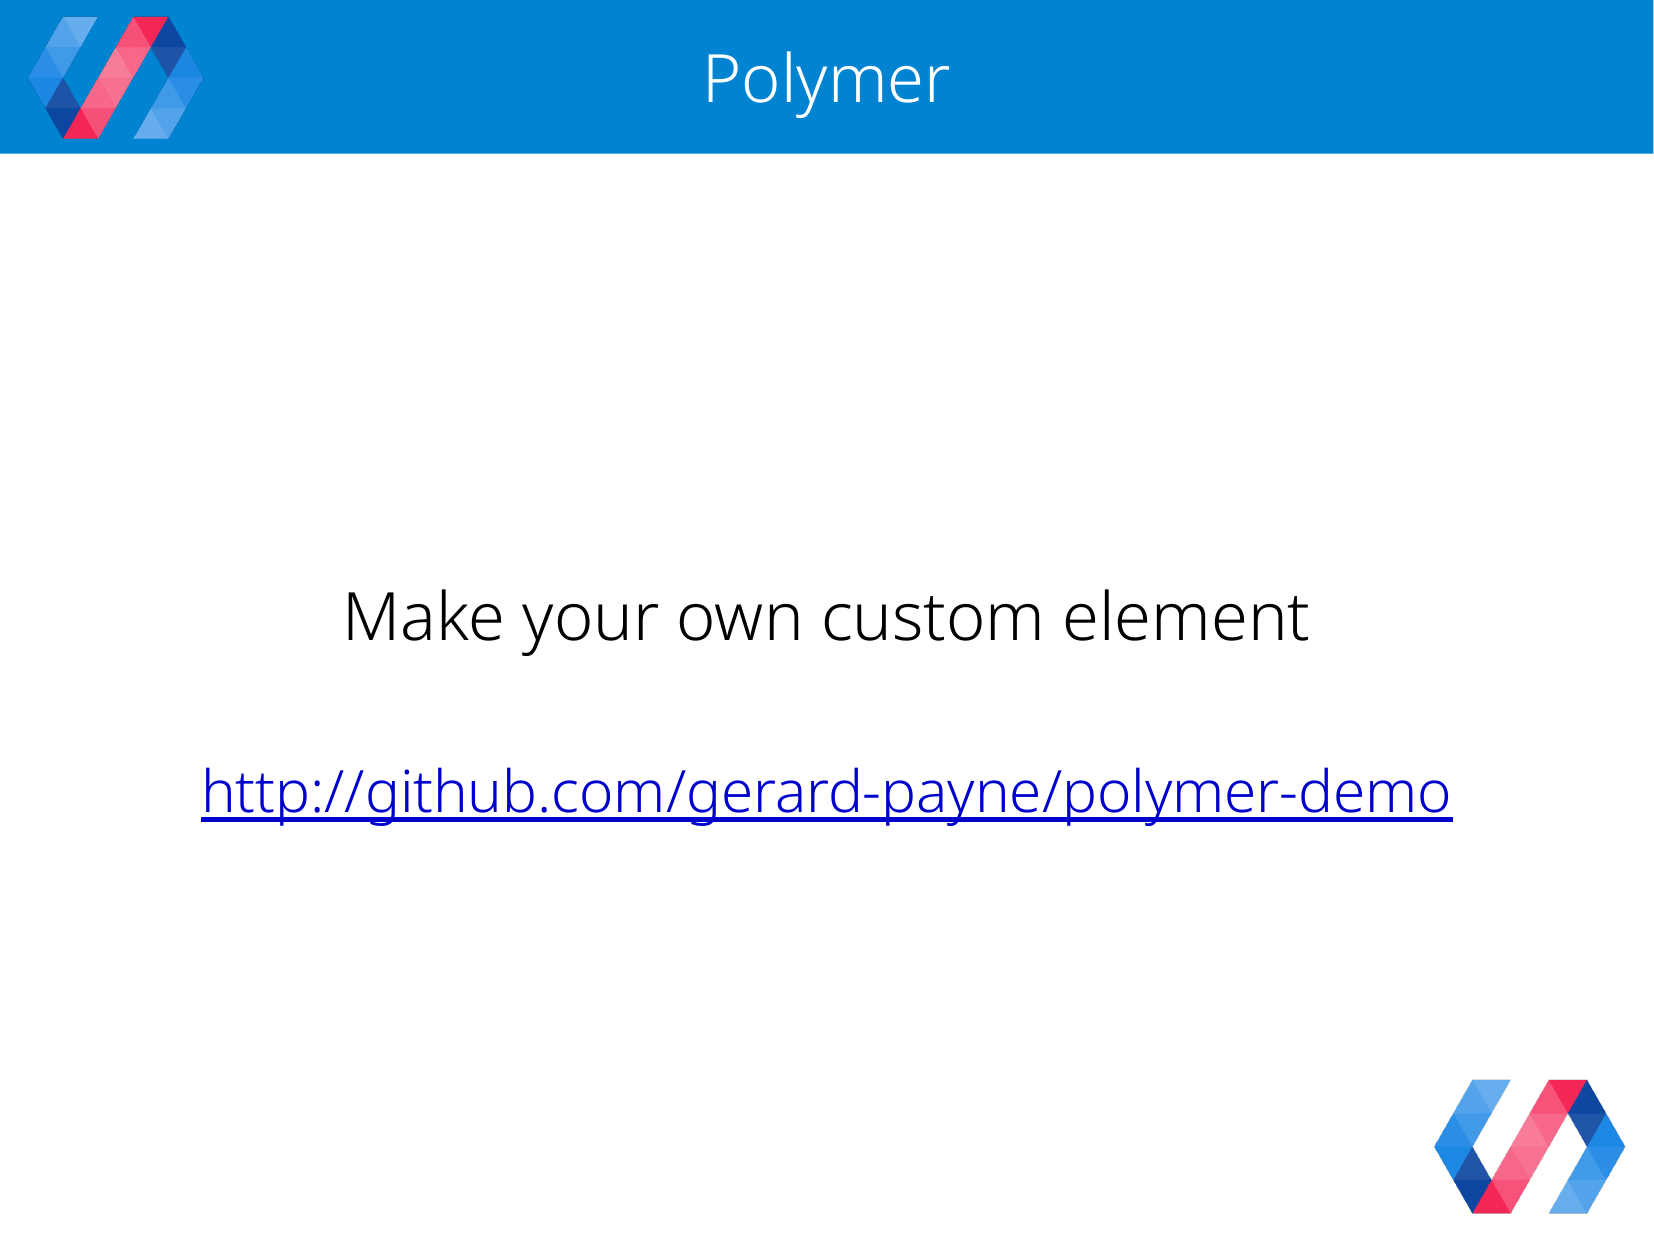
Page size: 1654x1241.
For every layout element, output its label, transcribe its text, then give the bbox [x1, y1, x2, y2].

title Polymer [0, 0, 1654, 154]
picture [1429, 1076, 1630, 1217]
text_box Make your own custom element http://github.com/gerard-payne/polymer-demo [82, 290, 1571, 1109]
picture [23, 13, 208, 142]
